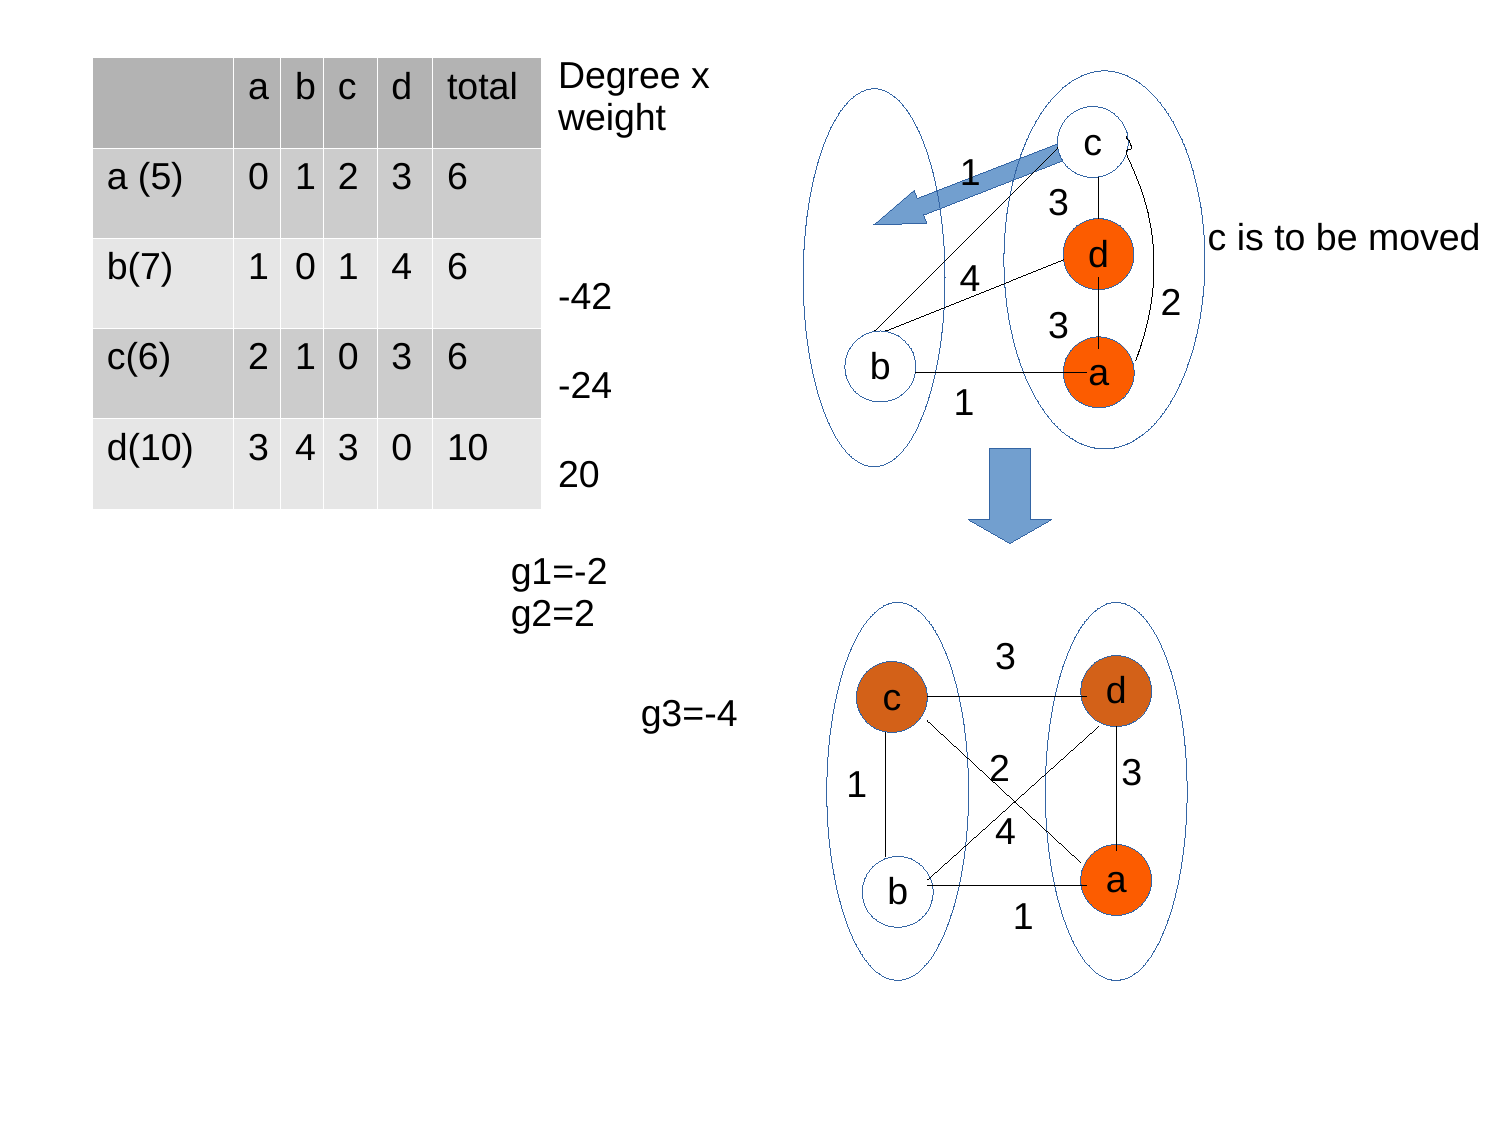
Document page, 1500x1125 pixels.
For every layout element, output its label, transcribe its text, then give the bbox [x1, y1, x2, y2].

table_cell 1 [281, 329, 323, 418]
table_cell 3 [378, 329, 432, 418]
table_header [93, 58, 233, 148]
table_cell 4 [378, 239, 432, 328]
text_box a [1080, 844, 1152, 916]
table_cell 1 [234, 239, 280, 328]
text_box 3 [1106, 744, 1154, 807]
table_header a [234, 58, 280, 148]
table_cell d(10) [93, 419, 233, 509]
table_cell 2 [234, 329, 280, 418]
text_box 1 [998, 888, 1046, 945]
text_box d [1080, 655, 1152, 727]
text_box 1 [939, 374, 987, 432]
table_cell 3 [324, 419, 377, 509]
table_cell 6 [433, 239, 541, 328]
text_box b [844, 330, 916, 402]
table_header c [324, 58, 377, 148]
text_box [968, 448, 1052, 544]
table_cell 1 [324, 239, 377, 328]
table_cell b(7) [93, 239, 233, 328]
table_cell 4 [281, 419, 323, 509]
table_header total [433, 58, 541, 148]
text_box 4 [980, 803, 1028, 872]
table_cell 2 [324, 149, 377, 238]
text_box 1 [831, 755, 898, 815]
text_box [873, 187, 960, 225]
text_box 2 [1145, 273, 1182, 331]
table_cell 0 [281, 239, 323, 328]
table_cell 1 [281, 149, 323, 238]
table_cell 0 [324, 329, 377, 418]
table_cell c(6) [93, 329, 233, 418]
text_box c [856, 661, 928, 733]
table_cell 3 [378, 149, 432, 238]
text_box 3 [1033, 173, 1081, 231]
table_cell 6 [433, 149, 541, 238]
table_cell 0 [234, 149, 280, 238]
text_box c is to be moved [1192, 208, 1500, 266]
text_box 2 [974, 740, 1010, 798]
table_header d [378, 58, 432, 148]
text_box 4 [944, 250, 993, 308]
text_box g1=-2 g2=2 [496, 543, 709, 685]
text_box Degree x weight -42 -24 20 [543, 47, 762, 503]
text_box 3 [1033, 297, 1081, 355]
text_box d [1063, 218, 1134, 290]
table_cell a (5) [93, 149, 233, 238]
text_box [993, 143, 1062, 188]
table_header b [281, 58, 323, 148]
text_box 1 [944, 144, 993, 201]
text_box a [1063, 336, 1135, 408]
text_box g3=-4 [625, 685, 839, 755]
text_box b [862, 856, 934, 928]
text_box c [1057, 106, 1129, 178]
text_box 3 [980, 628, 1028, 685]
table_cell 6 [433, 329, 541, 418]
table_cell 3 [234, 419, 280, 509]
table_cell 10 [433, 419, 541, 509]
table_cell 0 [378, 419, 432, 509]
